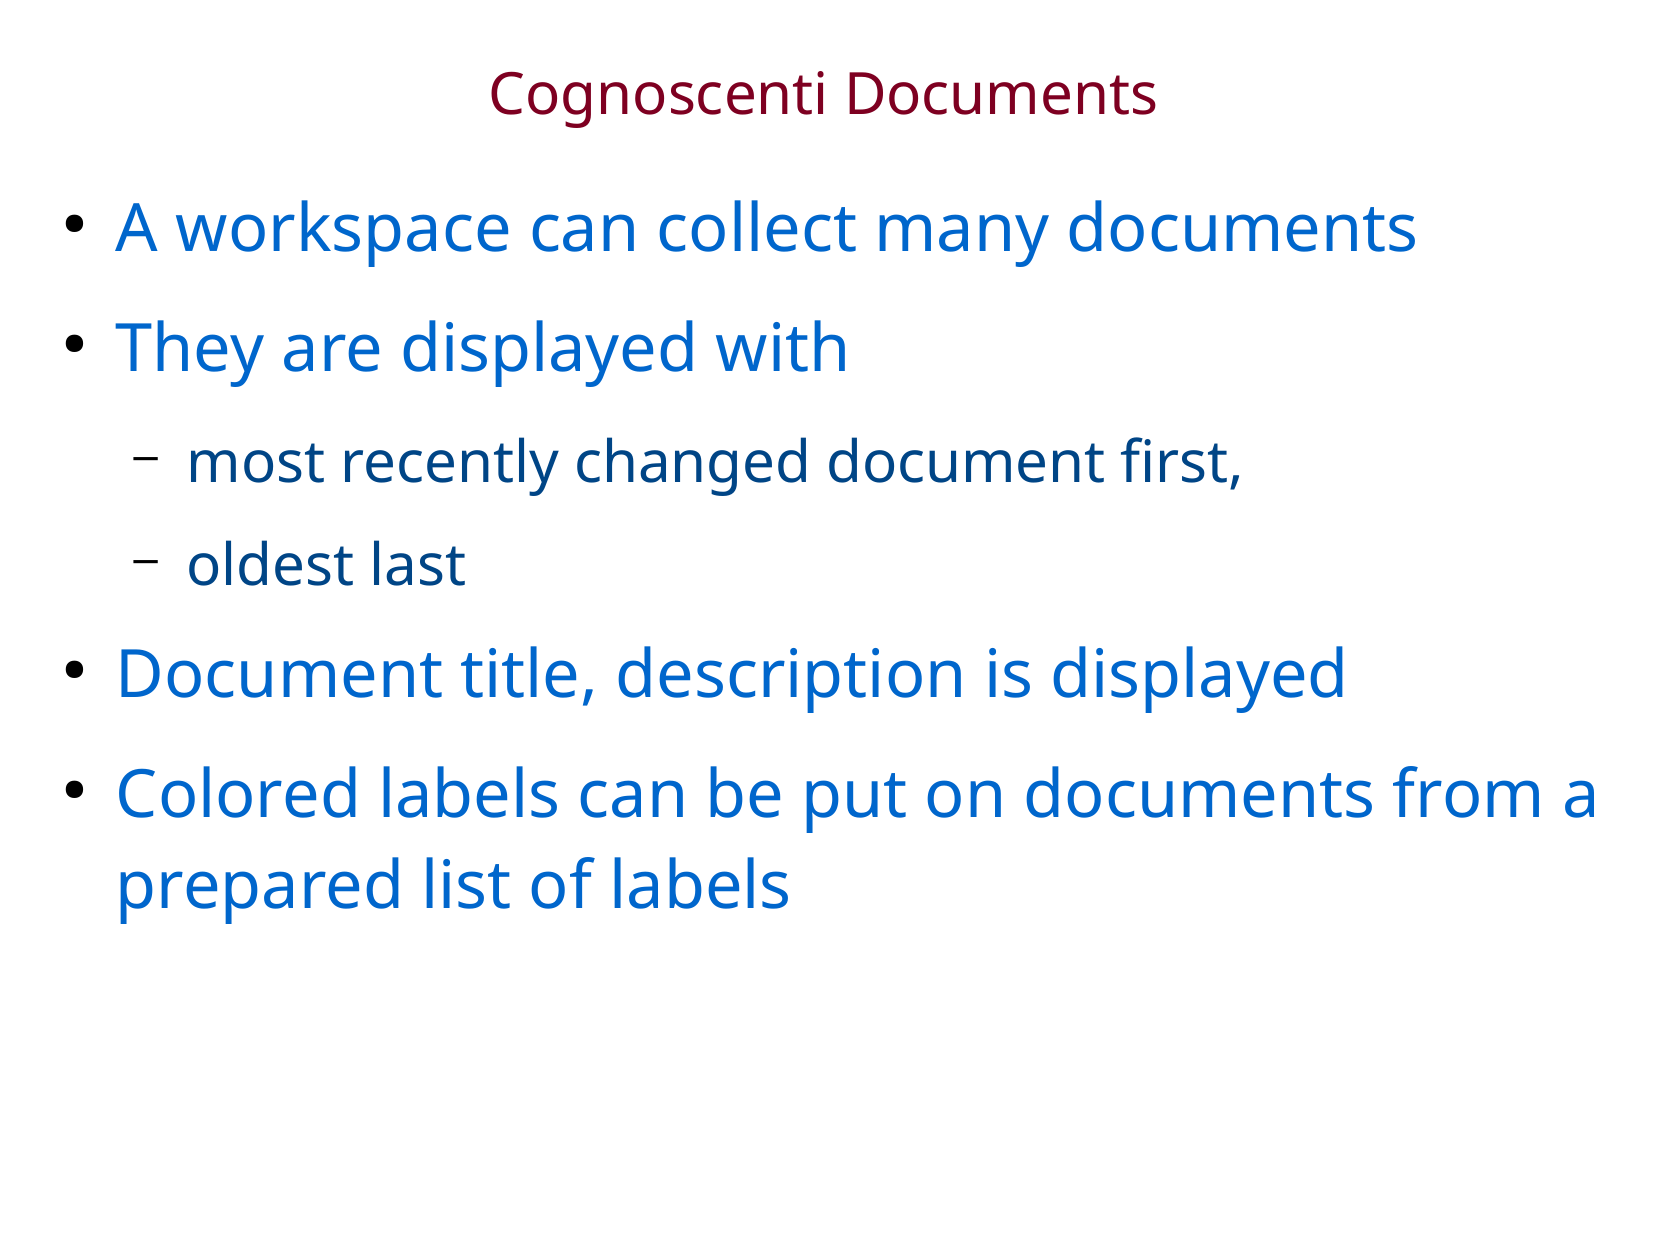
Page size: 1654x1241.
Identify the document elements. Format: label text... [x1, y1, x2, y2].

title Cognoscenti Documents [41, 34, 1606, 151]
list A workspace can collect many documents They are displayed with most recently changed document first, oldest last Document title, description is displayed Colored labels can be put on documents from a prepared list of labels [45, 180, 1606, 1156]
